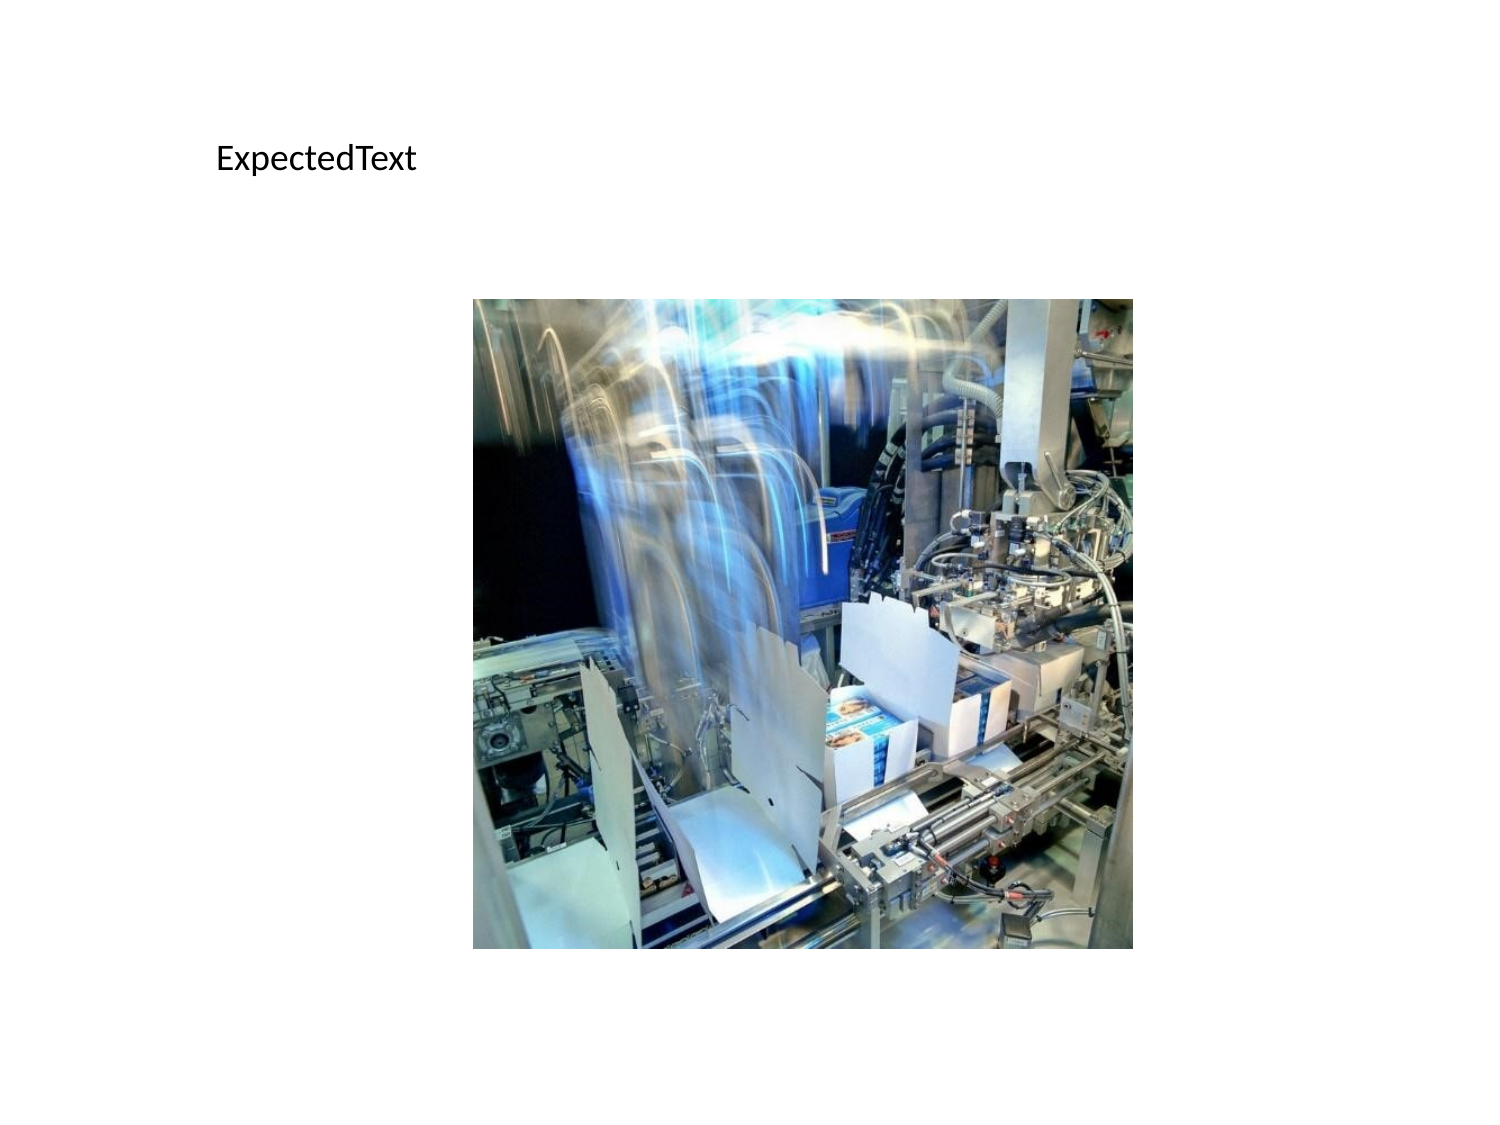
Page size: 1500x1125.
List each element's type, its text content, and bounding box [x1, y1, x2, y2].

text_box ExpectedText [201, 126, 433, 186]
picture [473, 299, 1133, 949]
